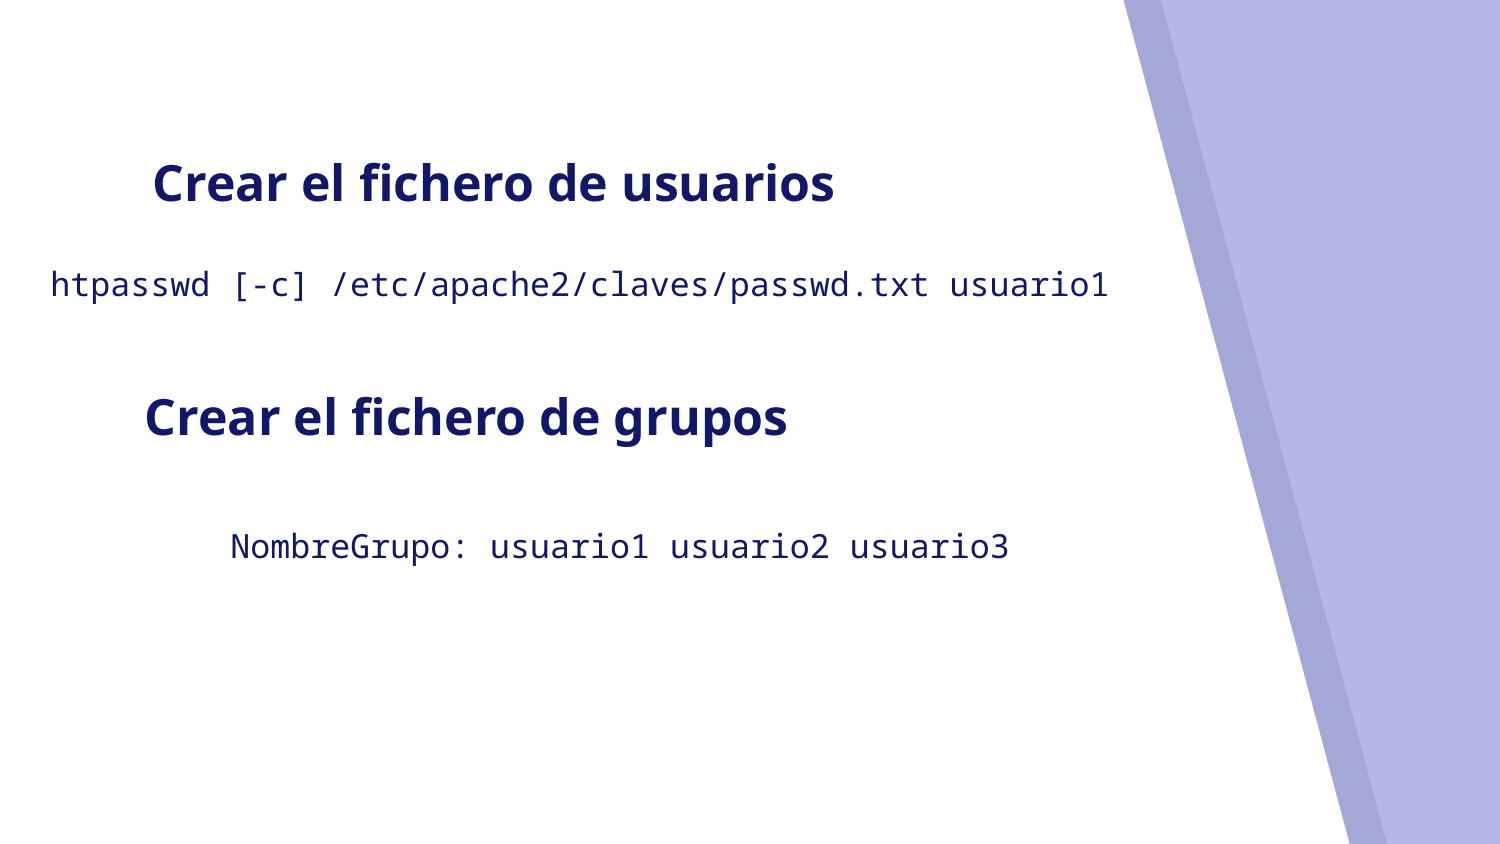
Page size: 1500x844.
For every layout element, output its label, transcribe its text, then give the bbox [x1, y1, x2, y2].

title Crear el fichero de grupos [129, 381, 1268, 461]
list htpasswd [-c] /etc/apache2/claves/passwd.txt usuario1 NombreGrupo: usuario1 usuario2 usuario3 [35, 248, 1369, 497]
title Crear el fichero de usuarios [137, 146, 1276, 227]
